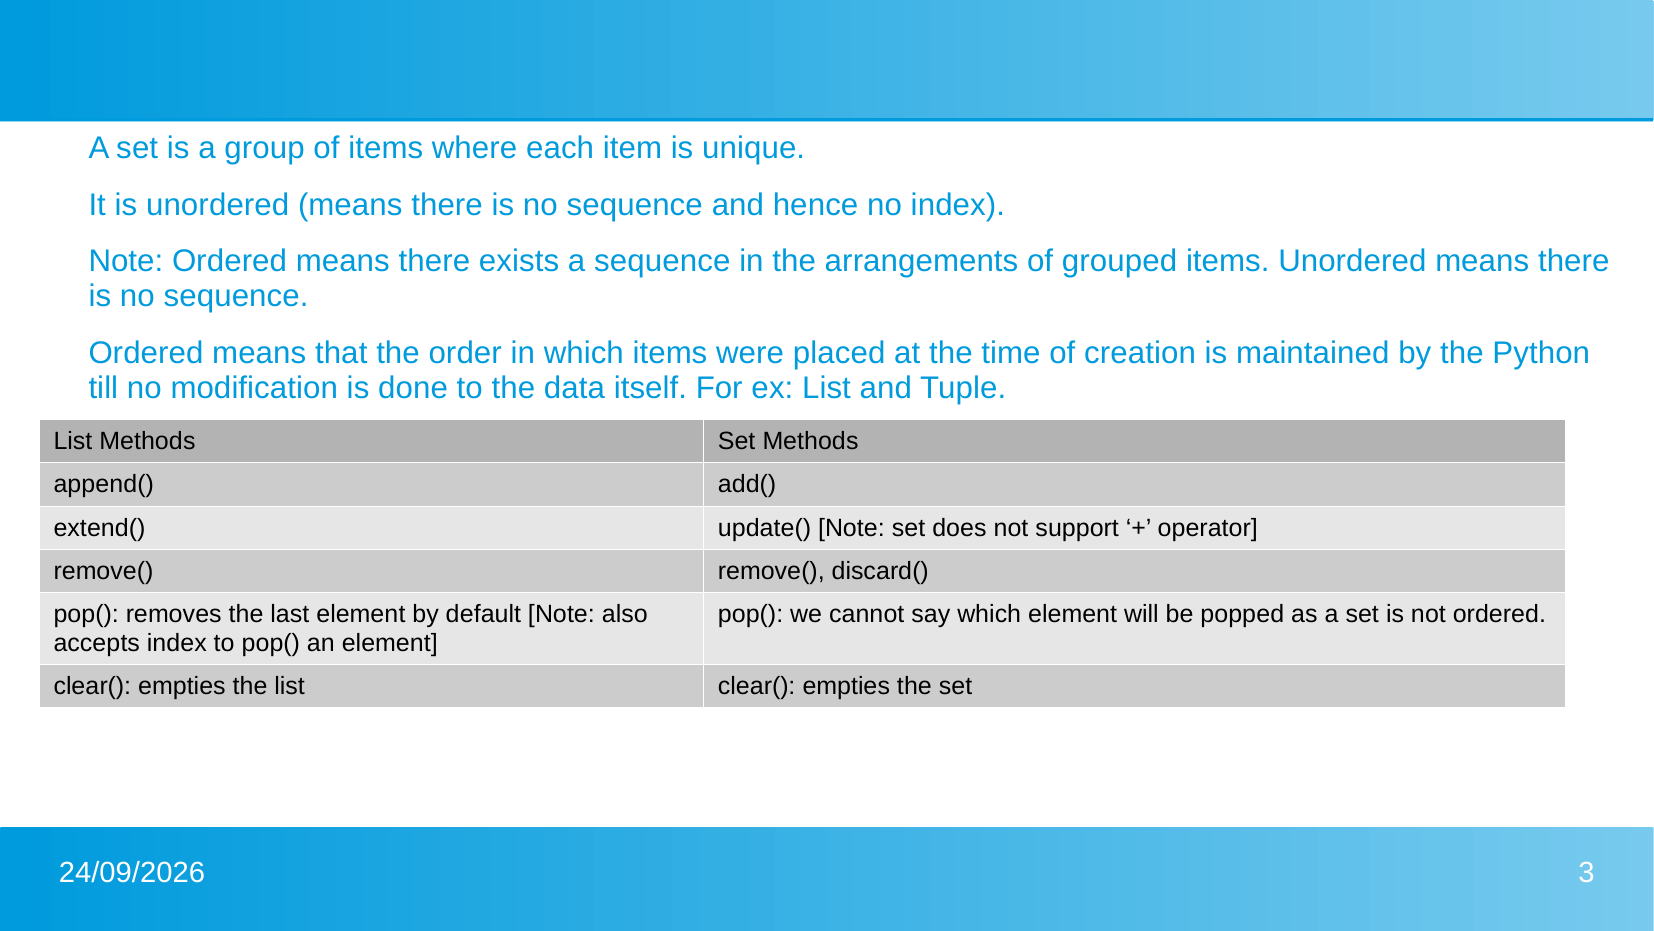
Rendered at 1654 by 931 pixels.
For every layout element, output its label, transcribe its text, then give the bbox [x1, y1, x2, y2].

table_header Set Methods [704, 420, 1565, 462]
table_cell clear(): empties the list [40, 665, 703, 707]
list A set is a group of items where each item is unique. It is unordered (means there is no sequence and hence no index). Note: Ordered means there exists a sequence in the arrangements of grouped items. Unordered means there is no sequence. Ordered means that the order in which items were placed at the time of creation is maintained by the Python till no modification is done to the data itself. For ex: List and Tuple. [17, 129, 1625, 721]
table_cell pop(): removes the last element by default [Note: also accepts index to pop() an element] [40, 593, 703, 664]
table_cell clear(): empties the set [704, 665, 1565, 707]
table_cell extend() [40, 507, 703, 549]
table_cell add() [704, 463, 1565, 506]
table_cell remove() [40, 550, 703, 592]
table_cell remove(), discard() [704, 550, 1565, 592]
table_cell pop(): we cannot say which element will be popped as a set is not ordered. [704, 593, 1565, 664]
table_header List Methods [40, 420, 703, 462]
table_cell update() [Note: set does not support ‘+’ operator] [704, 507, 1565, 549]
table_cell append() [40, 463, 703, 506]
